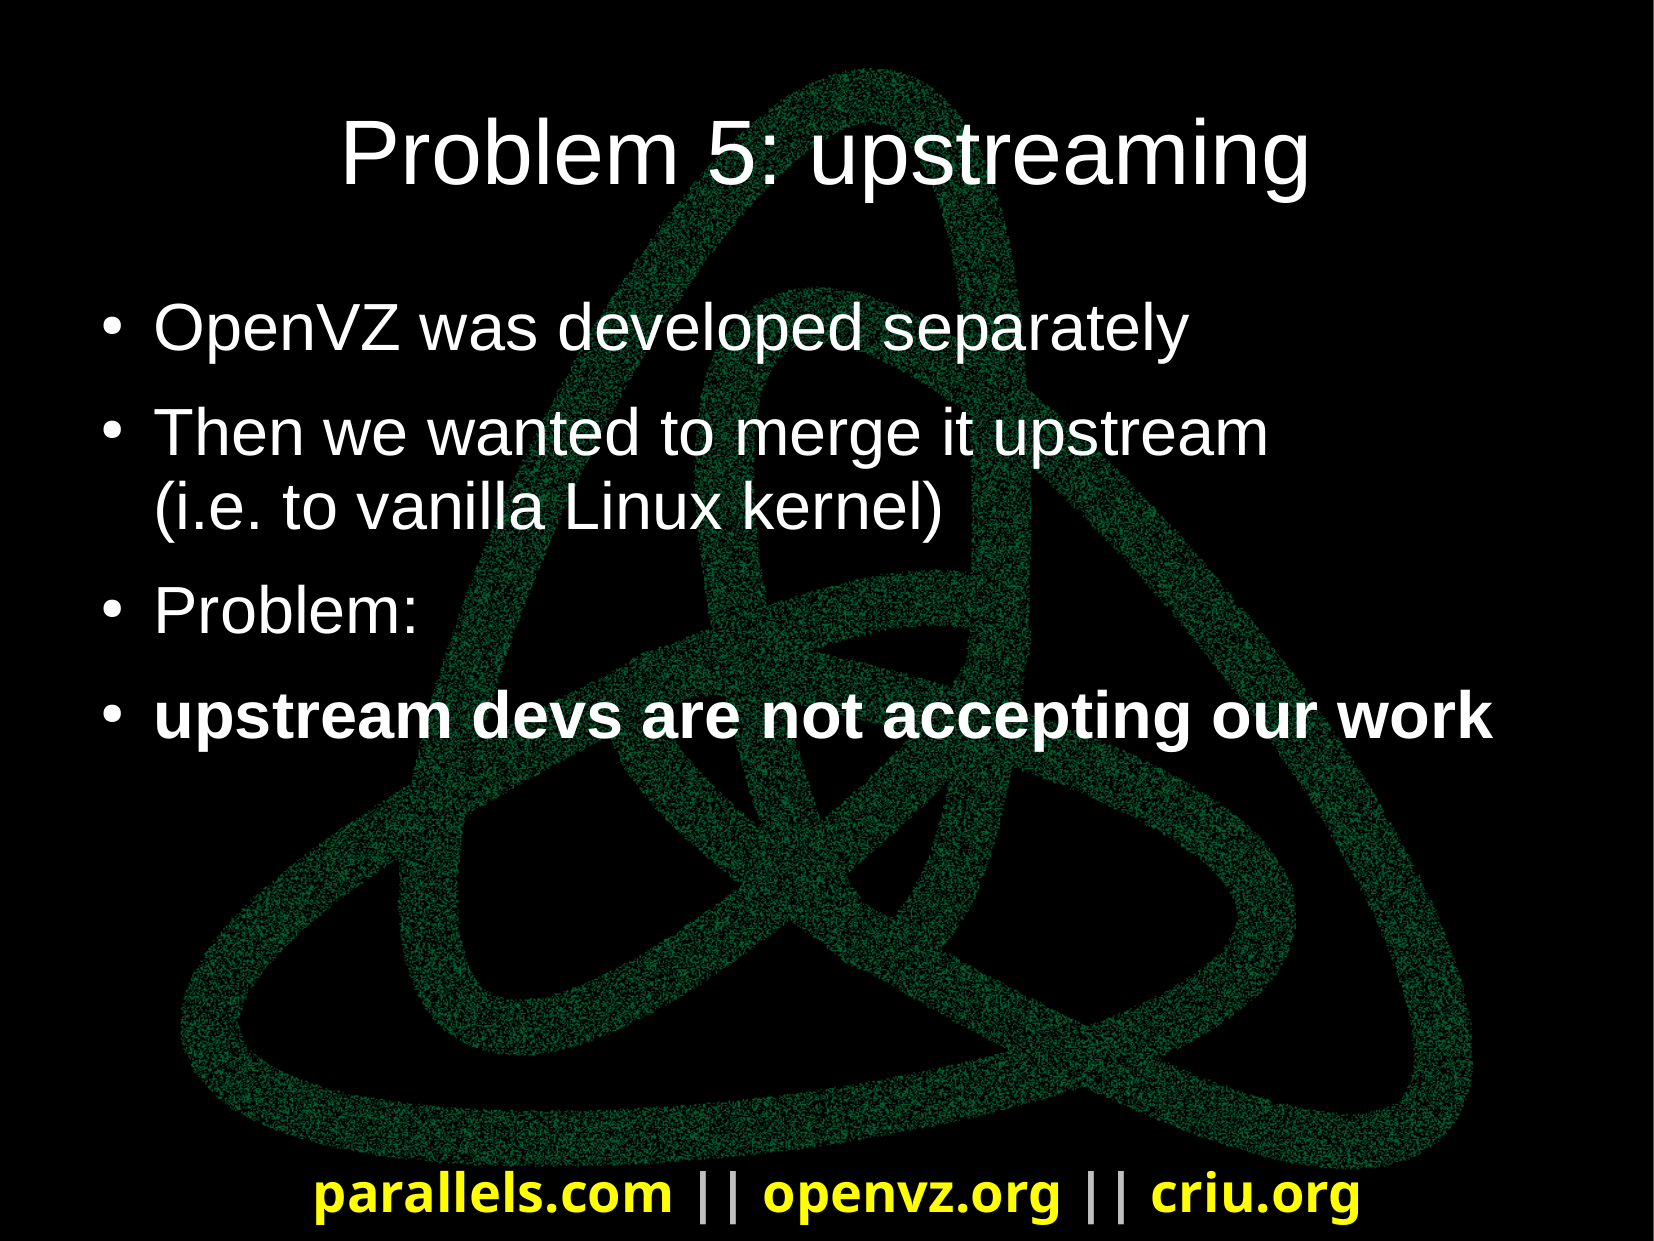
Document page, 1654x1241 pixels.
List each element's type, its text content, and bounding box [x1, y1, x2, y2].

title Problem 5: upstreaming [82, 49, 1571, 257]
list OpenVZ was developed separately Then we wanted to merge it upstream (i.e. to vanilla Linux kernel) Problem: upstream devs are not accepting our work [82, 290, 1538, 1010]
picture [0, 0, 1654, 1241]
